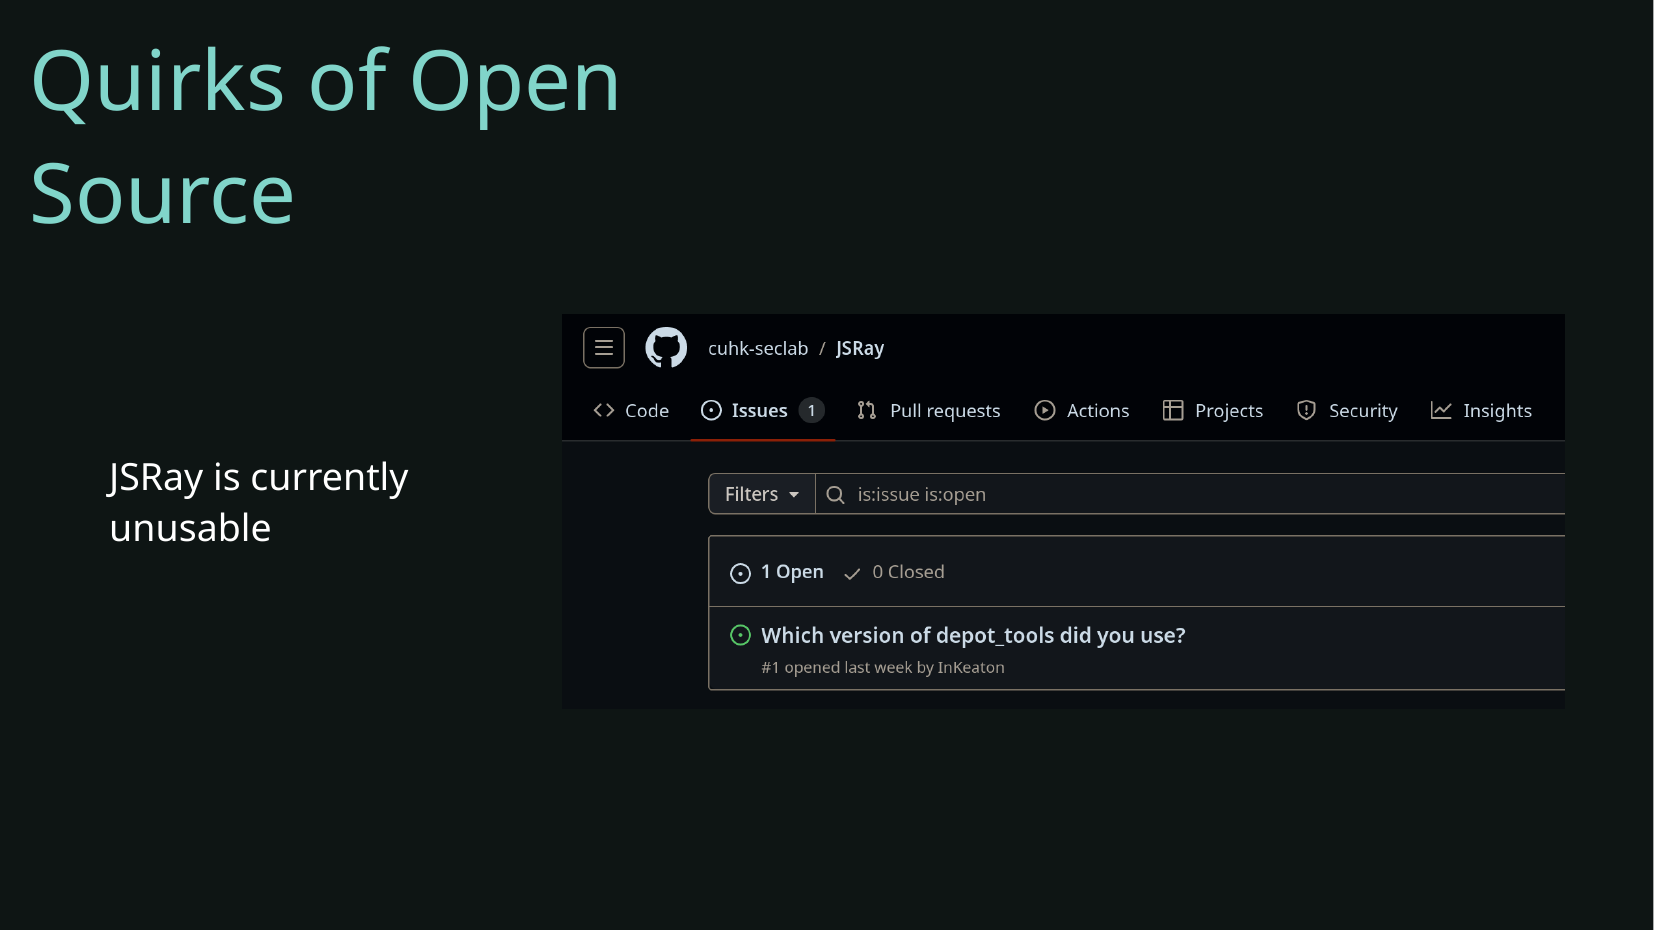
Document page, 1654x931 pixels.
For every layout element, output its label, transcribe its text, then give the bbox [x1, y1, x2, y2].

title Quirks of Open Source [29, 0, 827, 286]
picture [562, 314, 1565, 709]
text_box JSRay is currently unusable [59, 442, 473, 591]
